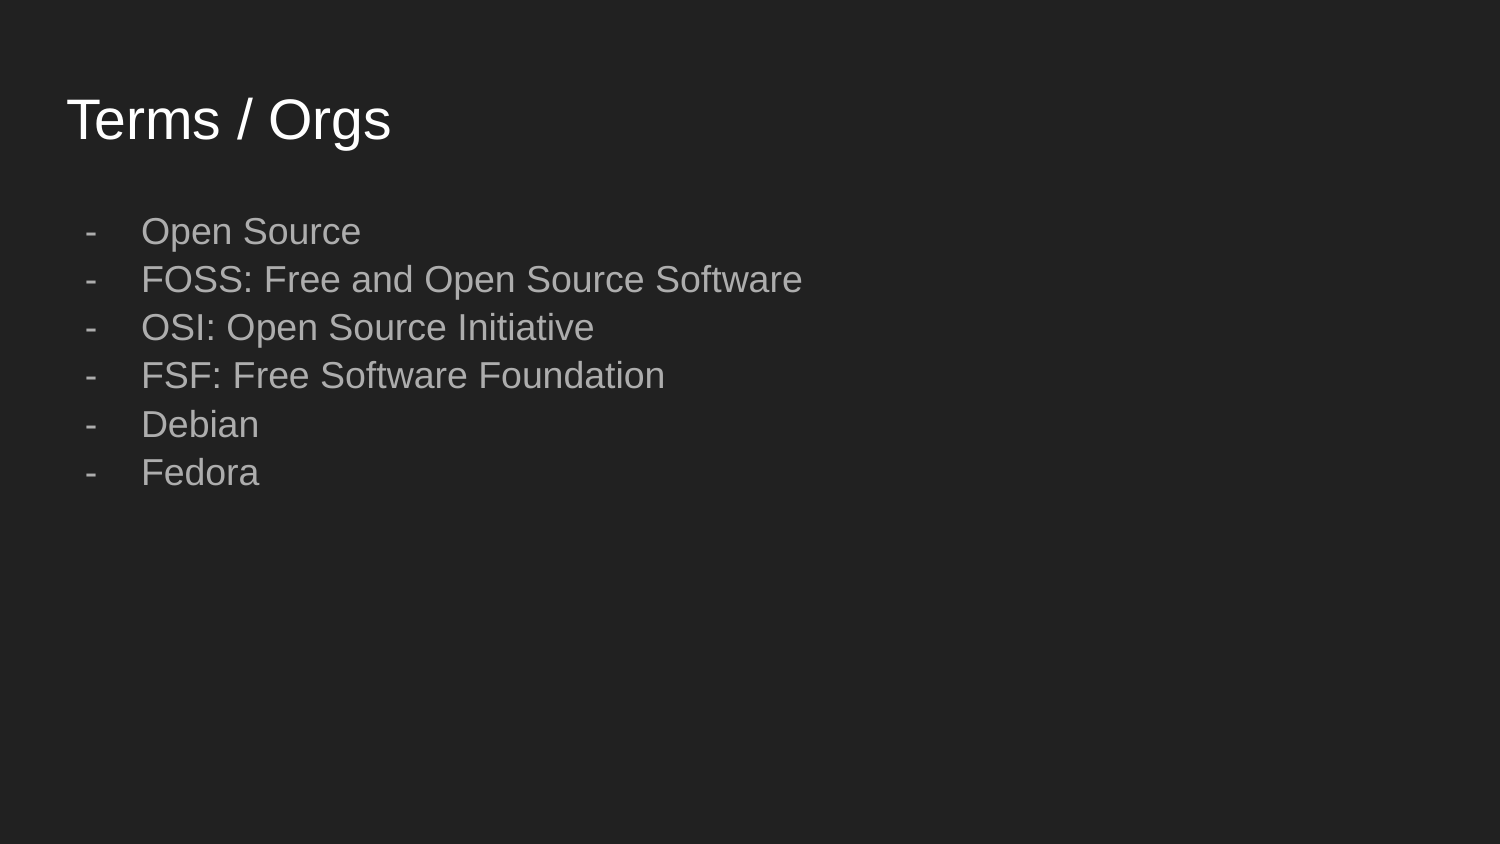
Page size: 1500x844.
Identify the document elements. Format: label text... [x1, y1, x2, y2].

list Open Source FOSS: Free and Open Source Software OSI: Open Source Initiative FSF: Free Software Foundation Debian Fedora [51, 189, 1449, 750]
title Terms / Orgs [51, 72, 1449, 167]
